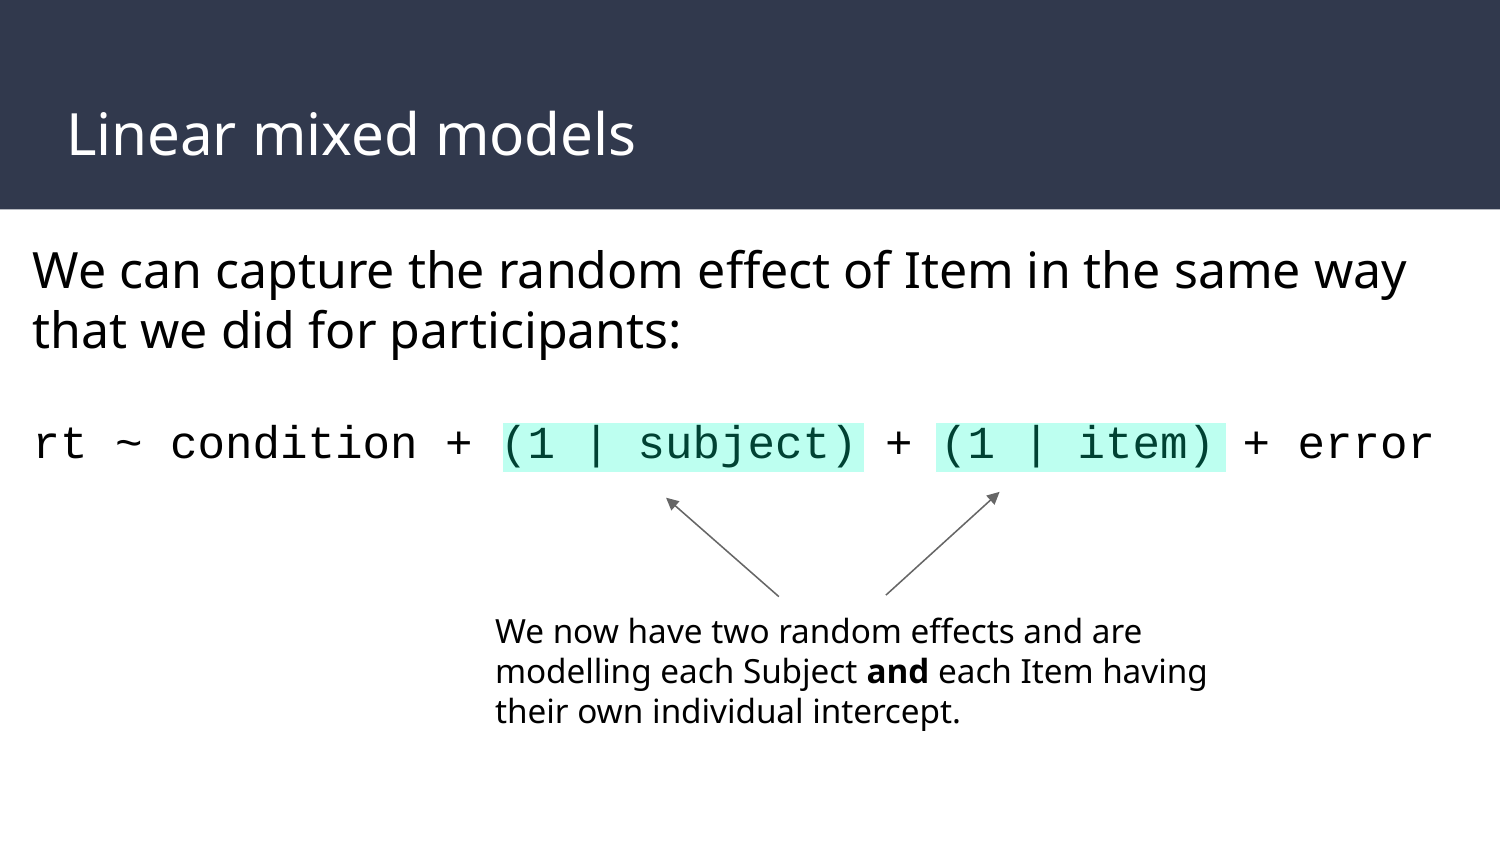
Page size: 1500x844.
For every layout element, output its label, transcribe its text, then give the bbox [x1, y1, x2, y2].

text_box We can capture the random effect of Item in the same way that we did for participants: rt ~ condition + (1 | subject) + (1 | item) + error [17, 223, 1477, 803]
text_box [502, 421, 865, 473]
title Linear mixed models [51, 82, 1449, 185]
text_box [935, 421, 1227, 473]
text_box We now have two random effects and are modelling each Subject and each Item having their own individual intercept. [480, 595, 1293, 713]
